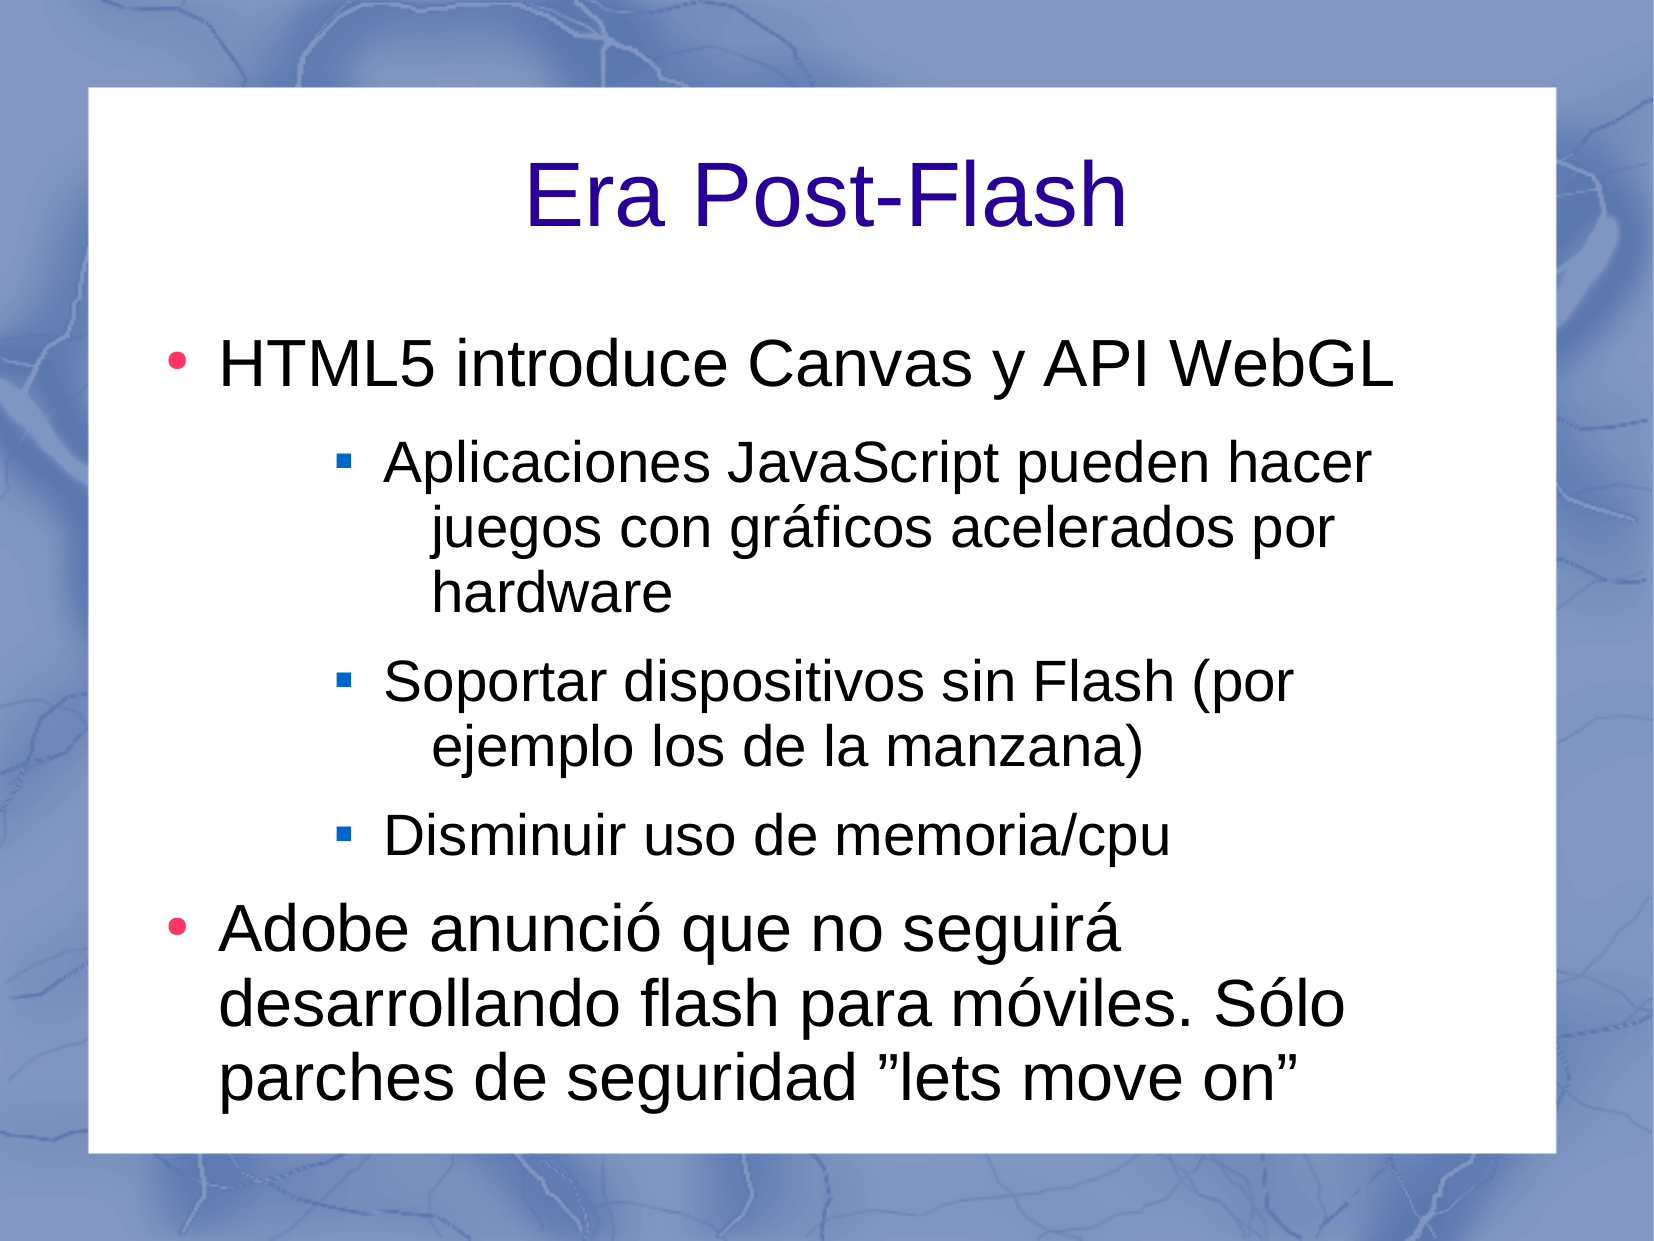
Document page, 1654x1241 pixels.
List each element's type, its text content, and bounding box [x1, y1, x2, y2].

list HTML5 introduce Canvas y API WebGL Aplicaciones JavaScript pueden hacer juegos con gráficos acelerados por hardware Soportar dispositivos sin Flash (por ejemplo los de la manzana) Disminuir uso de memoria/cpu Adobe anunció que no seguirá desarrollando flash para móviles. Sólo parches de seguridad ”lets move on” [147, 325, 1506, 1232]
title Era Post-Flash [118, 90, 1536, 298]
picture [0, 0, 1654, 1241]
